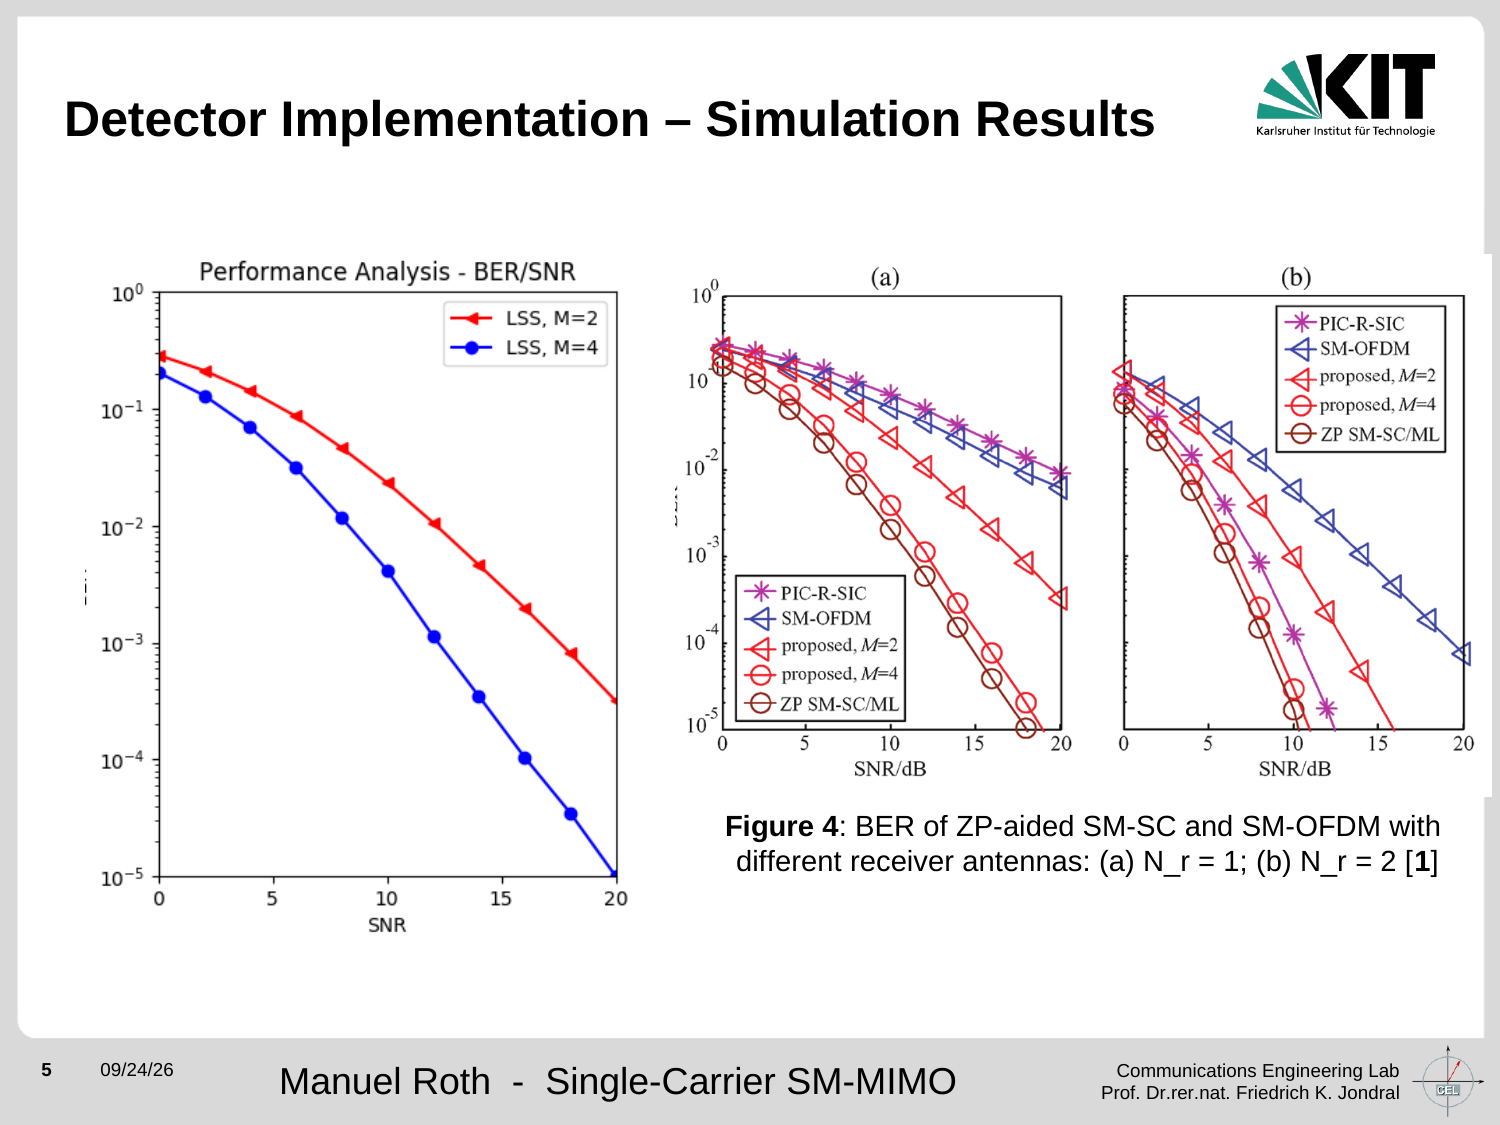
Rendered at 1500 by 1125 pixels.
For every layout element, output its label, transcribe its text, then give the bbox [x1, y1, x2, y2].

title Detector Implementation – Simulation Results [64, 54, 1198, 147]
text_box Figure 4: BER of ZP-aided SM-SC and SM-OFDM with different receiver antennas: (a) N_r = 1; (b) N_r = 2 [1] [676, 800, 1500, 886]
list [64, 196, 1436, 1000]
picture [0, 0, 1500, 1125]
